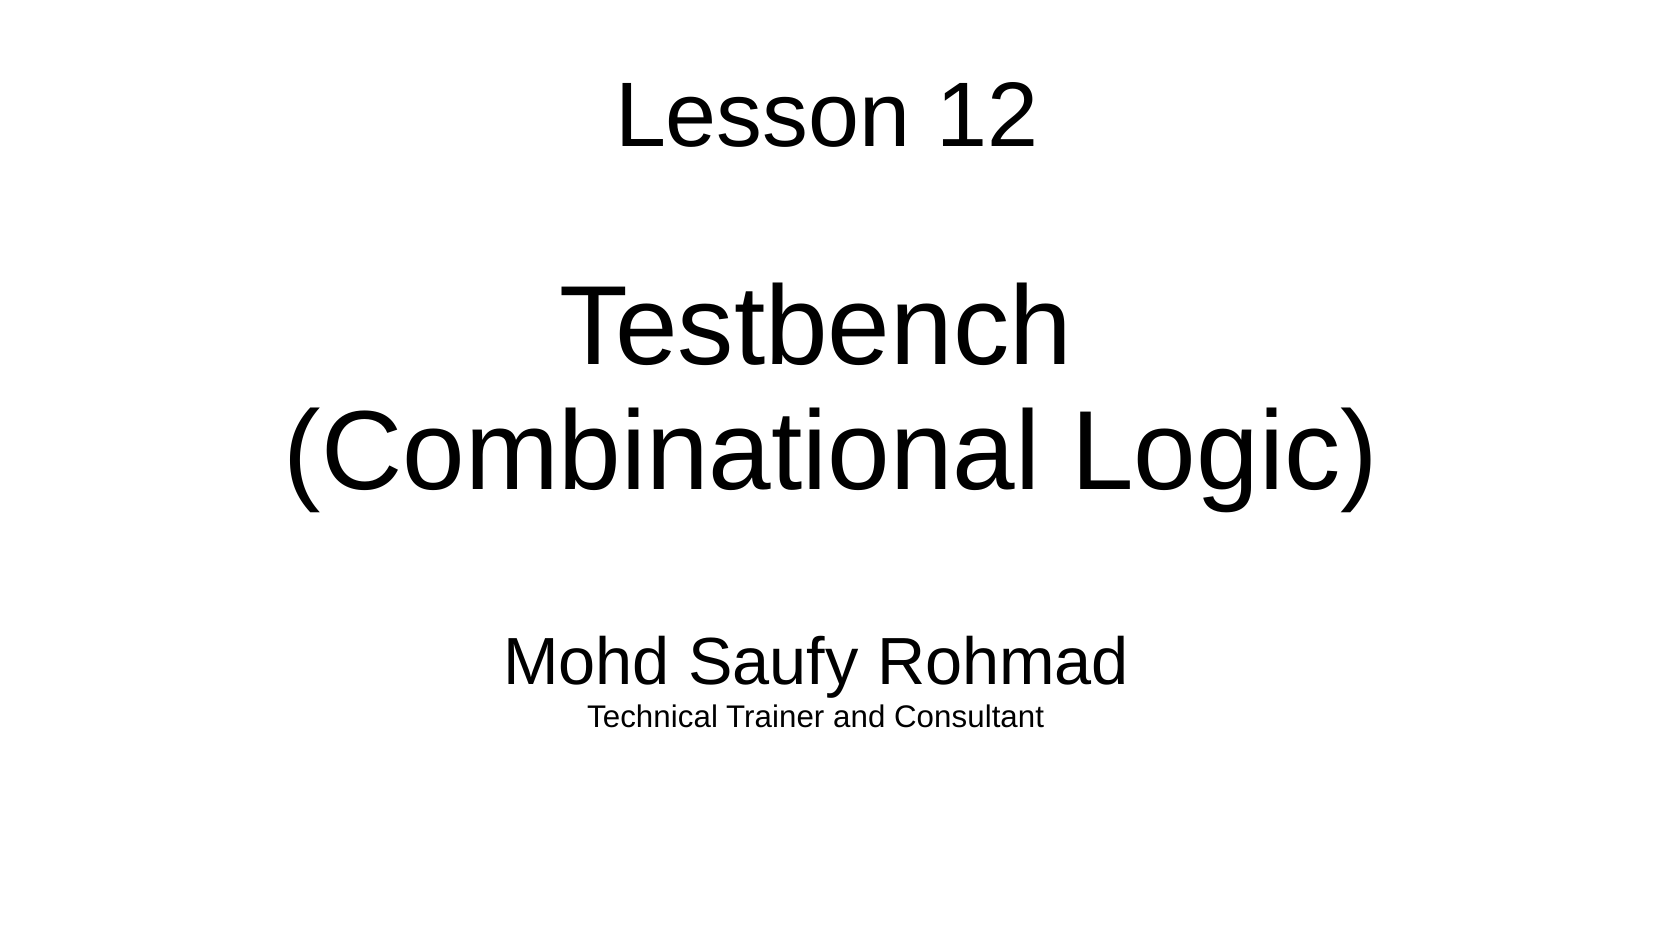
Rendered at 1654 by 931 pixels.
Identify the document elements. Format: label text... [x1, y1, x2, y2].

subtitle Testbench (Combinational Logic) [86, 262, 1576, 514]
title Lesson 12 [82, 37, 1571, 193]
text_box Mohd Saufy Rohmad Technical Trainer and Consultant [72, 615, 1561, 743]
